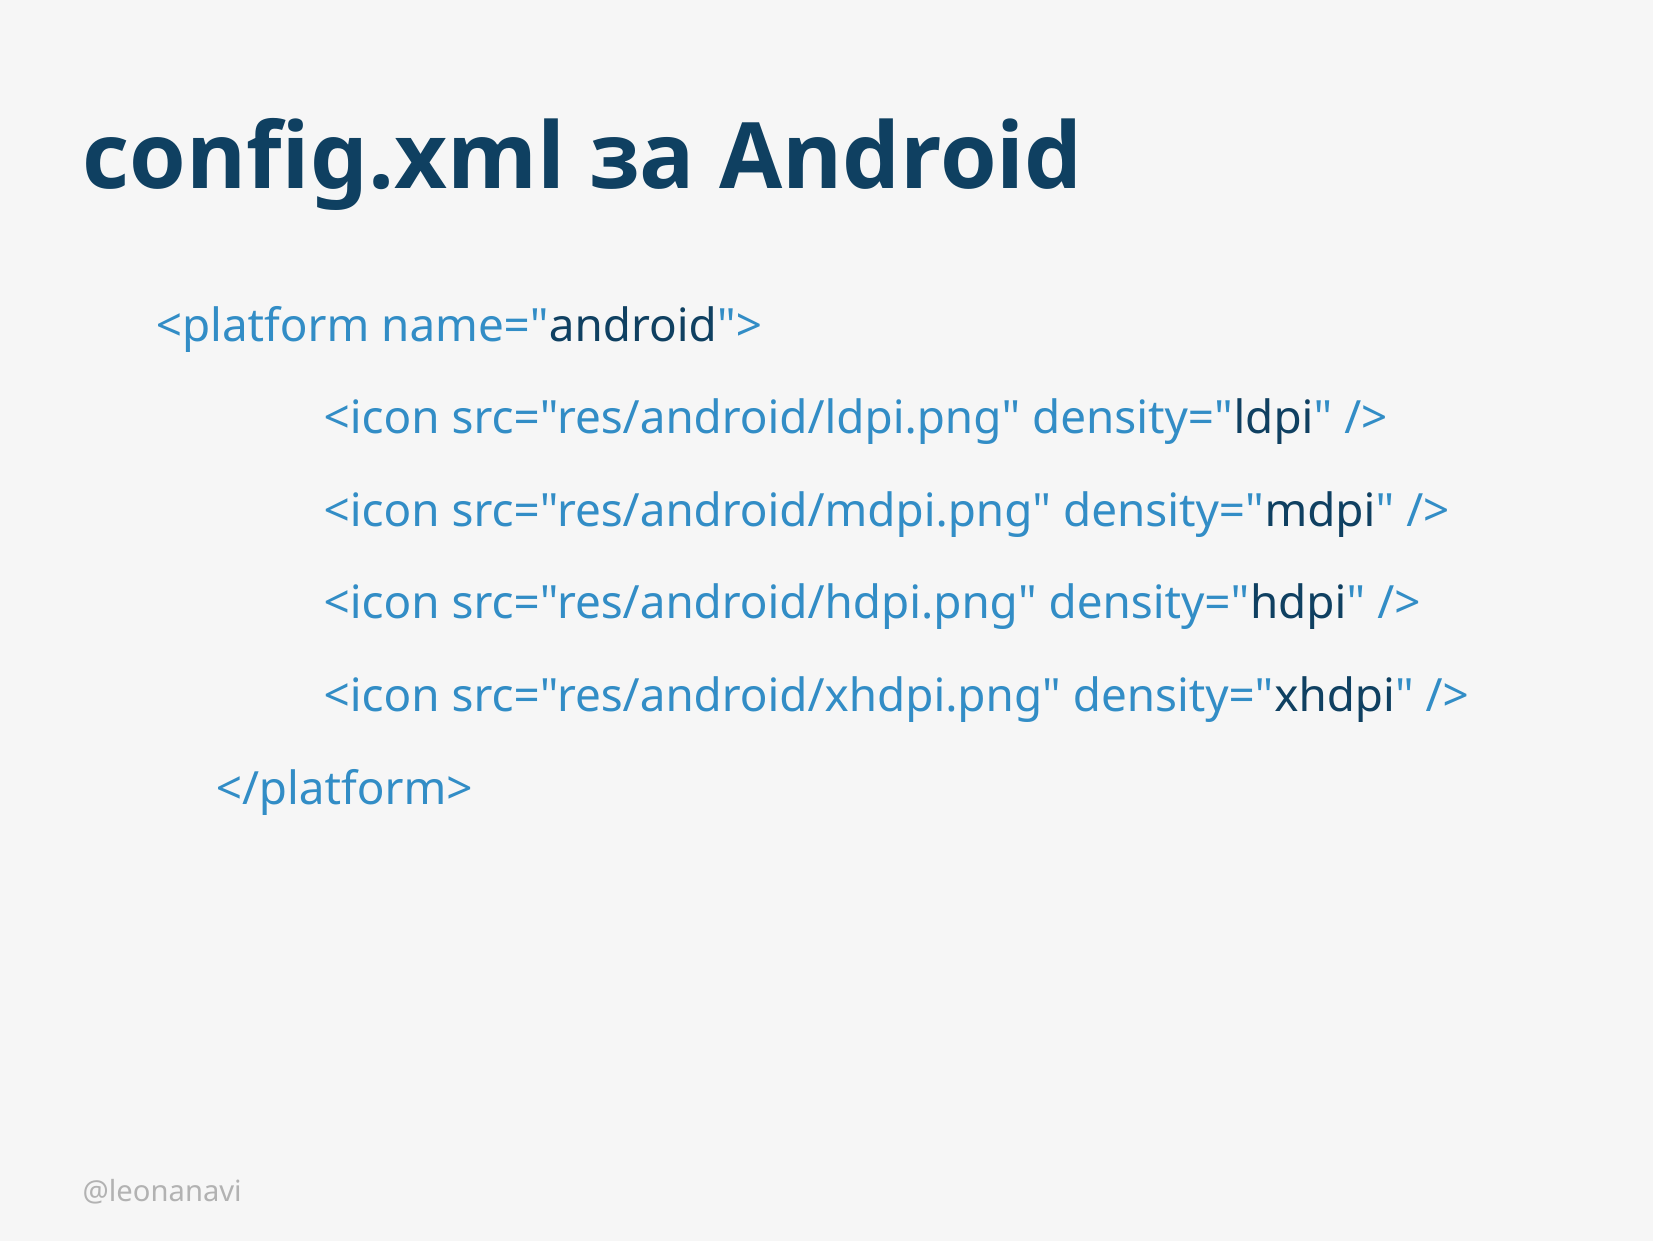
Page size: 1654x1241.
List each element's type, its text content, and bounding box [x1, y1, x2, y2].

title config.xml за Android [82, 49, 1571, 257]
text_box <platform name="android"> <icon src="res/android/ldpi.png" density="ldpi" /> <icon src="res/android/mdpi.png" density="mdpi" /> <icon src="res/android/hdpi.png" density="hdpi" /> <icon src="res/android/xhdpi.png" density="xhdpi" /> </platform> [105, 285, 1653, 1162]
